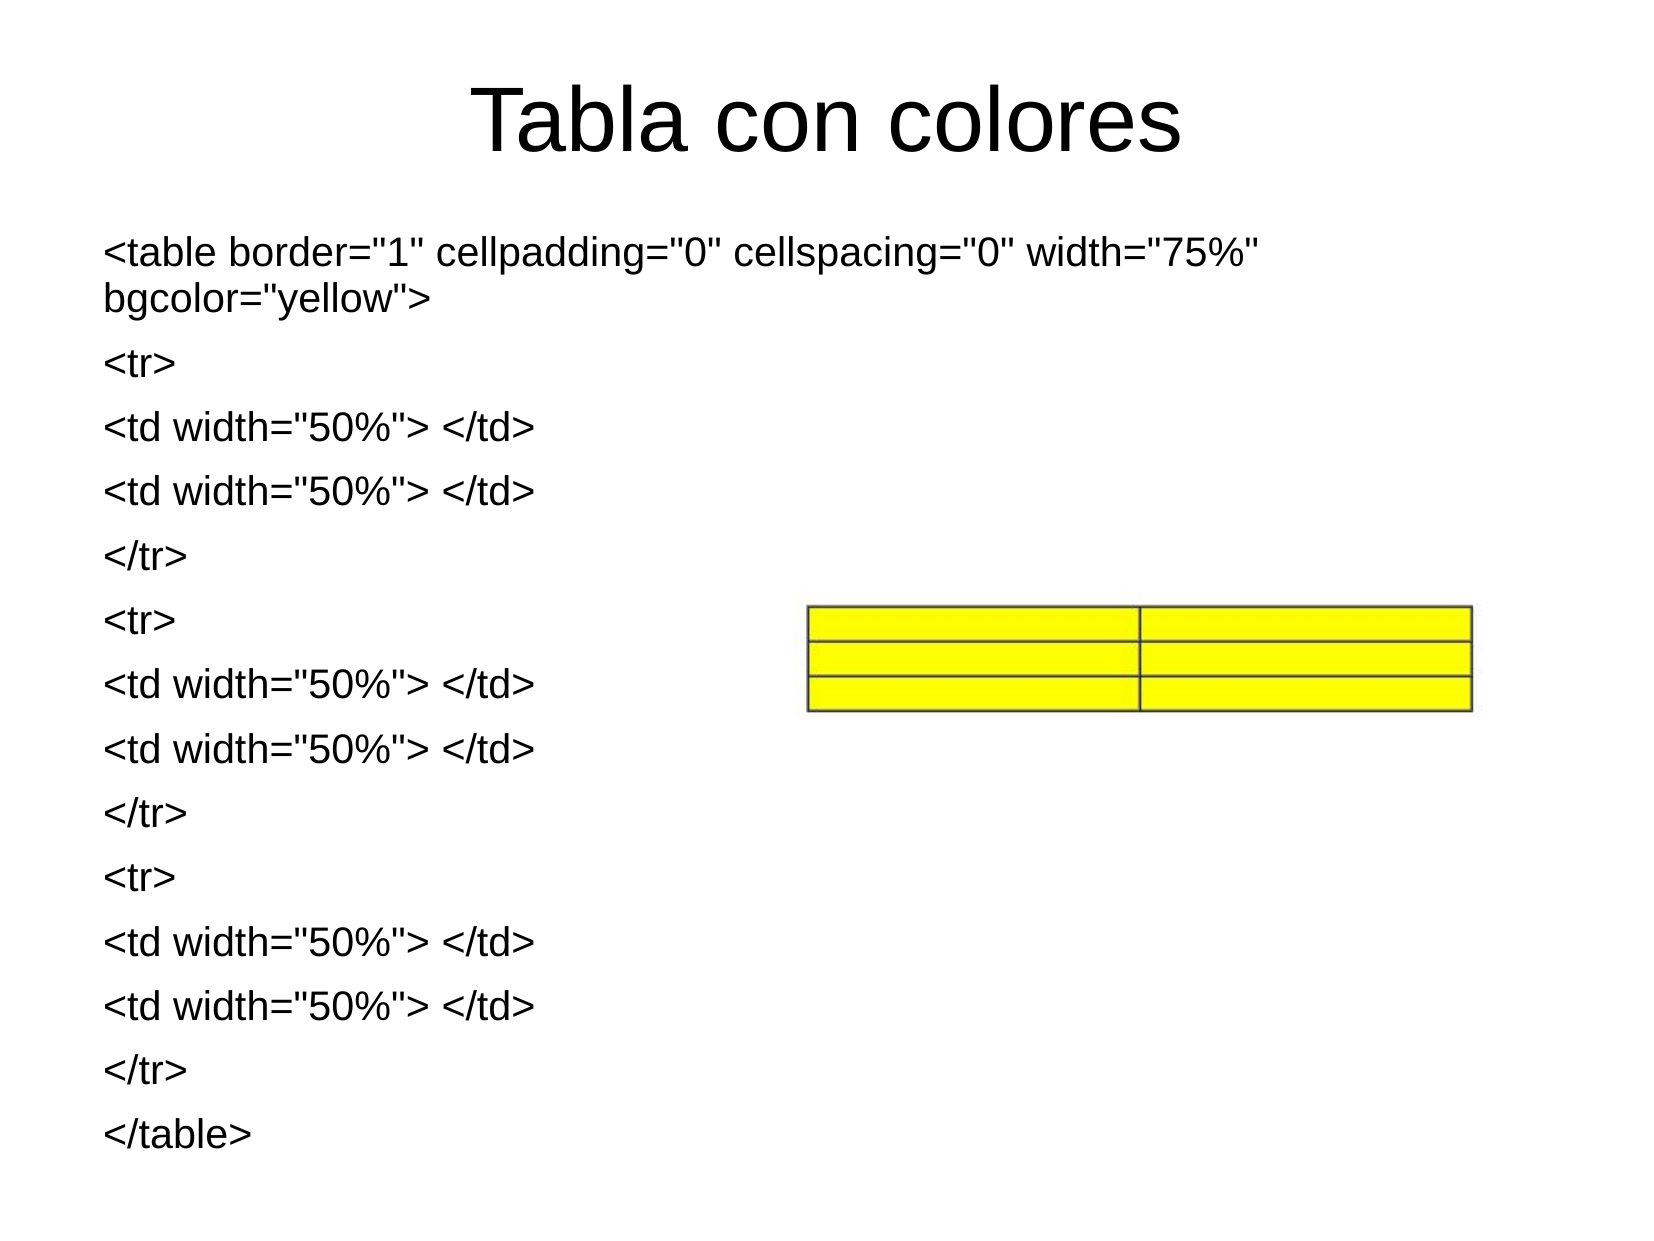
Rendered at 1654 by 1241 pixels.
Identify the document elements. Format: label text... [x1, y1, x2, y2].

picture [794, 591, 1489, 733]
title Tabla con colores [82, 49, 1571, 165]
list <table border="1" cellpadding="0" cellspacing="0" width="75%" bgcolor="yellow"> <tr> <td width="50%"> </td> <td width="50%"> </td> </tr> <tr> <td width="50%"> </td> <td width="50%"> </td> </tr> <tr> <td width="50%"> </td> <td width="50%"> </td> </tr> </table> [59, 165, 1595, 1169]
